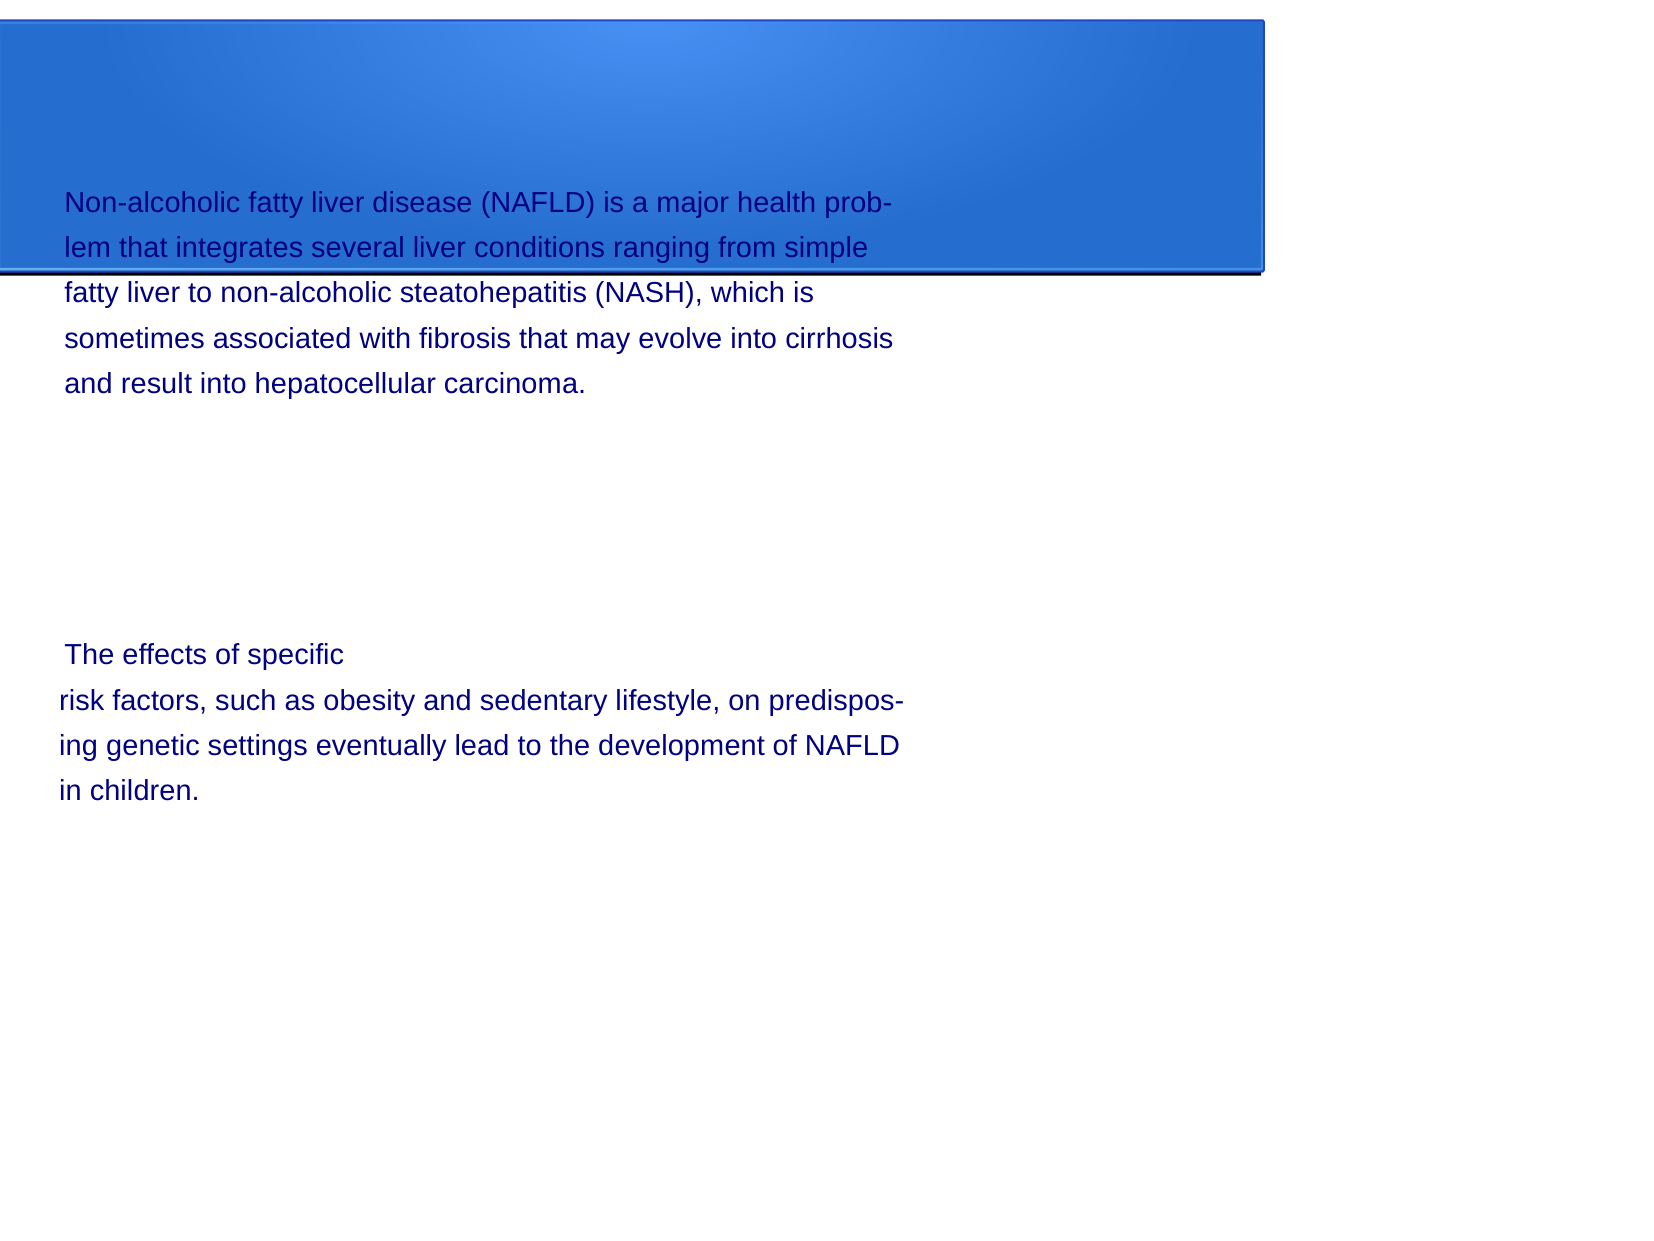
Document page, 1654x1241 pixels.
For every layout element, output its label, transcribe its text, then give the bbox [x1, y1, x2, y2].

list Non-alcoholic fatty liver disease (NAFLD) is a major health prob- lem that integrates several liver conditions ranging from simple fatty liver to non-alcoholic steatohepatitis (NASH), which is sometimes associated with fibrosis that may evolve into cirrhosis and result into hepatocellular carcinoma. The effects of specific risk factors, such as obesity and sedentary lifestyle, on predispos- ing genetic settings eventually lead to the development of NAFLD in children. [59, 95, 1548, 815]
